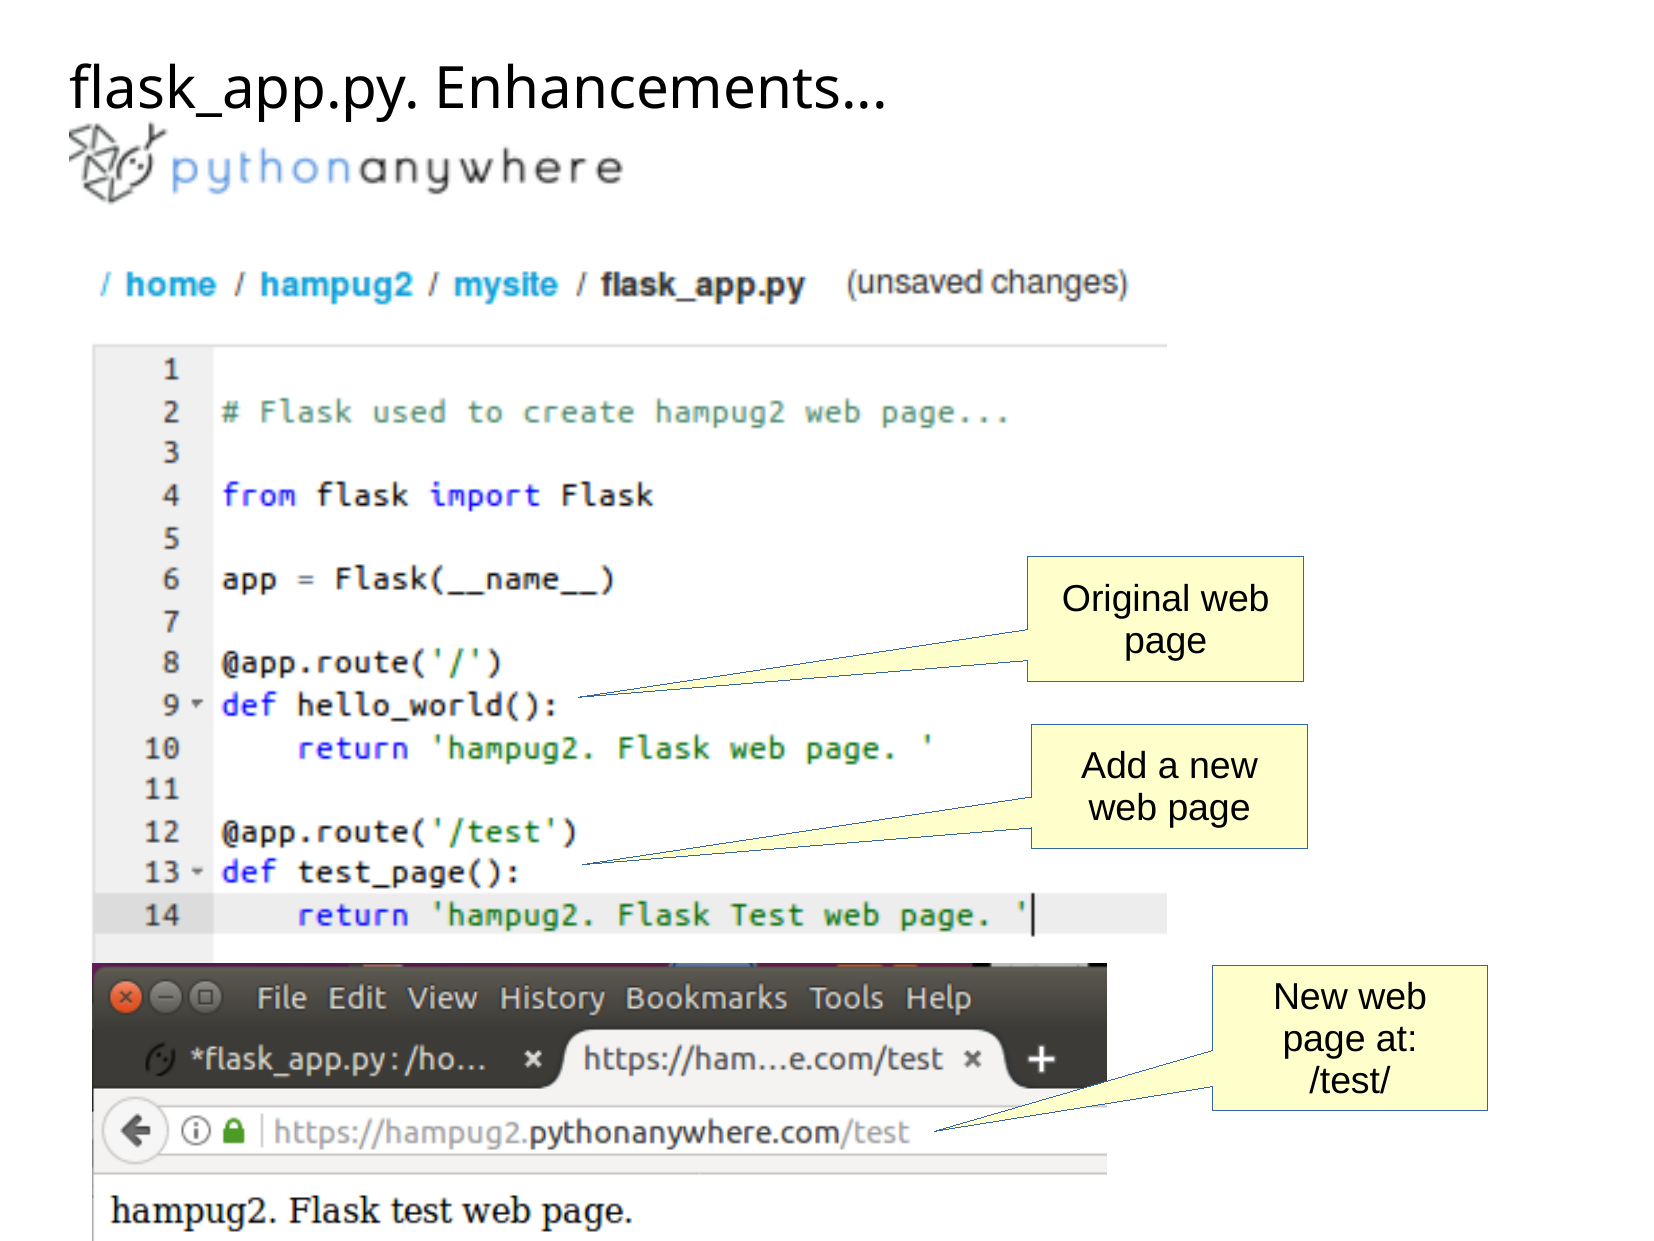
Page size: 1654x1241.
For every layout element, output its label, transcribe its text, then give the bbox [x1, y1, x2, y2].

text_box flask_app.py. Enhancements... [69, 34, 1558, 138]
text_box New web page at: /test/ [934, 965, 1488, 1132]
picture [69, 138, 1167, 1241]
text_box Add a new web page [582, 724, 1308, 865]
text_box Original web page [578, 556, 1304, 698]
